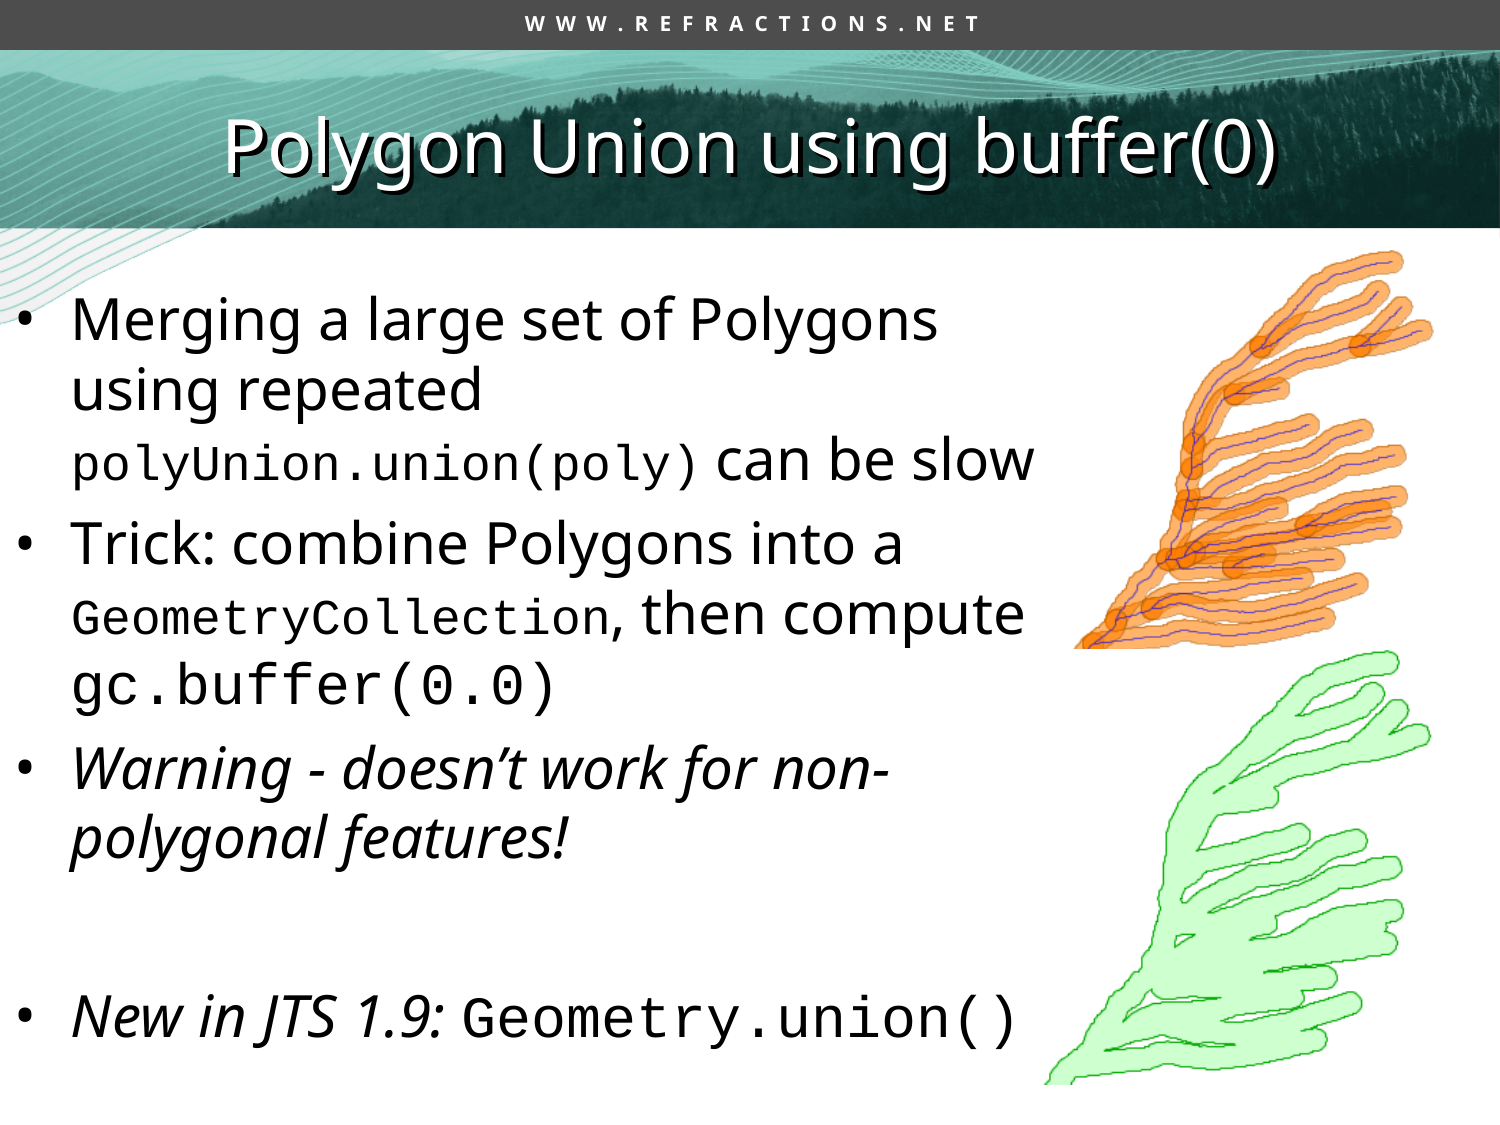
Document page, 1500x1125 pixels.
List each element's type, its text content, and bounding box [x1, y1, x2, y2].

title Polygon Union using buffer(0) [112, 62, 1388, 226]
picture [0, 50, 1500, 1085]
list Merging a large set of Polygons using repeated polyUnion.union(poly) can be slow Trick: combine Polygons into a GeometryCollection, then compute gc.buffer(0.0) Warning - doesn’t work for non-polygonal features! New in JTS 1.9: Geometry.union() [0, 274, 1075, 1125]
